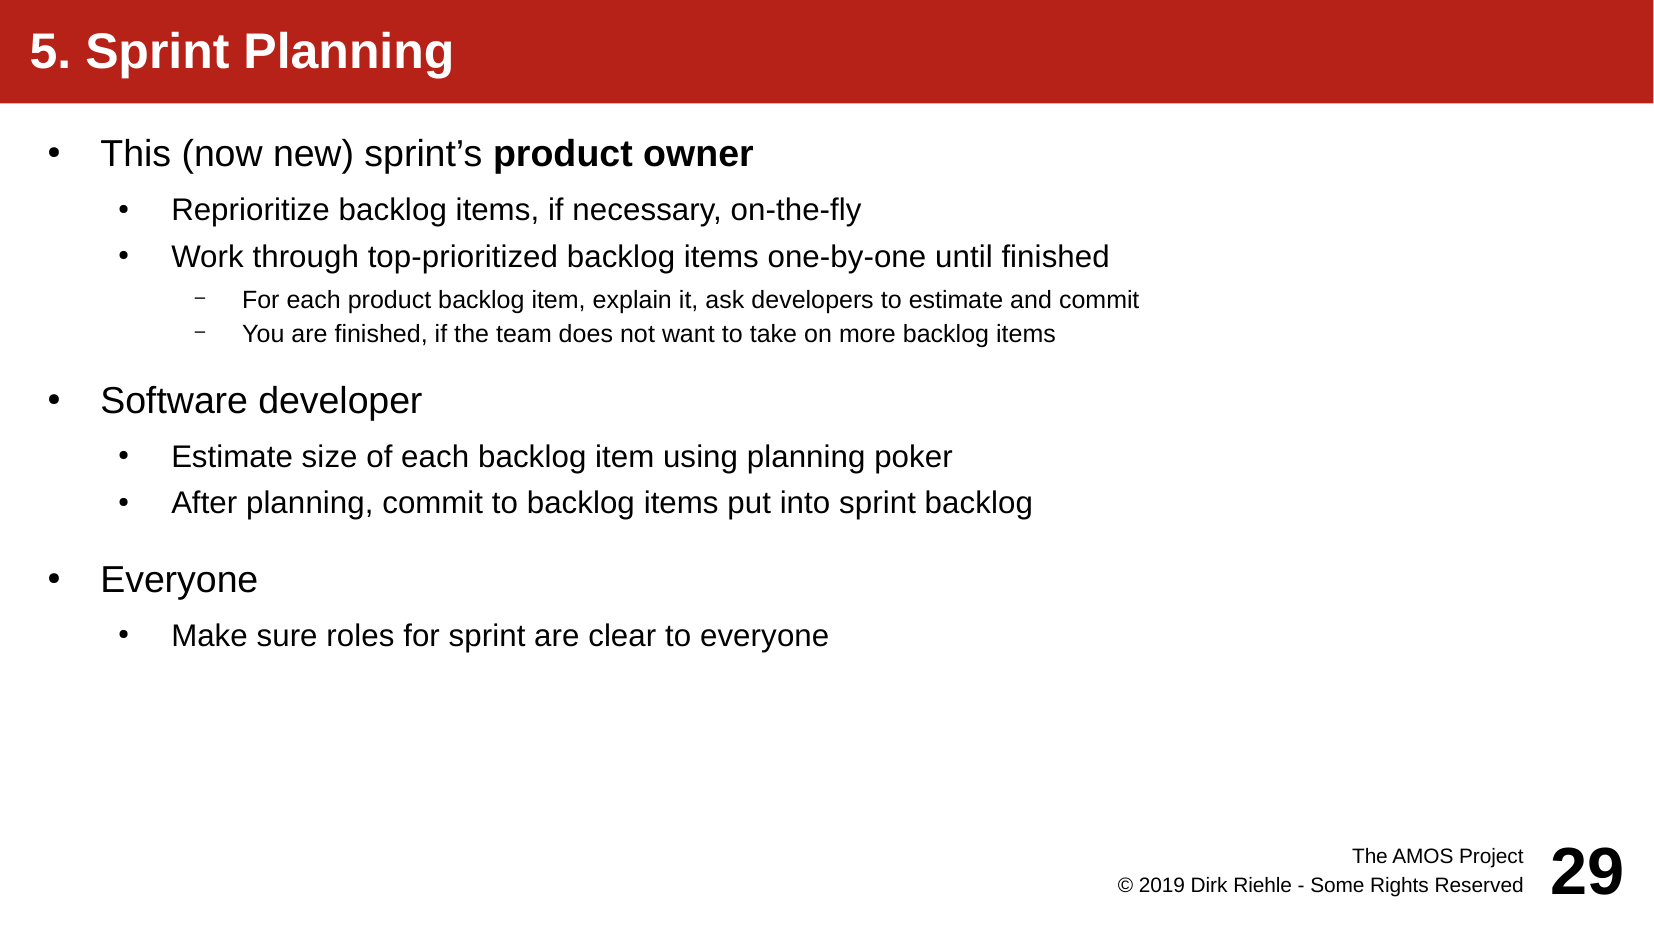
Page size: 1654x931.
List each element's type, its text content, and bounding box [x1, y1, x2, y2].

title 5. Sprint Planning [0, 0, 1654, 104]
list This (now new) sprint’s product owner Reprioritize backlog items, if necessary, on-the-fly Work through top-prioritized backlog items one-by-one until finished For each product backlog item, explain it, ask developers to estimate and commit You are finished, if the team does not want to take on more backlog items Software developer Estimate size of each backlog item using planning poker After planning, commit to backlog items put into sprint backlog Everyone Make sure roles for sprint are clear to everyone [29, 132, 1625, 798]
